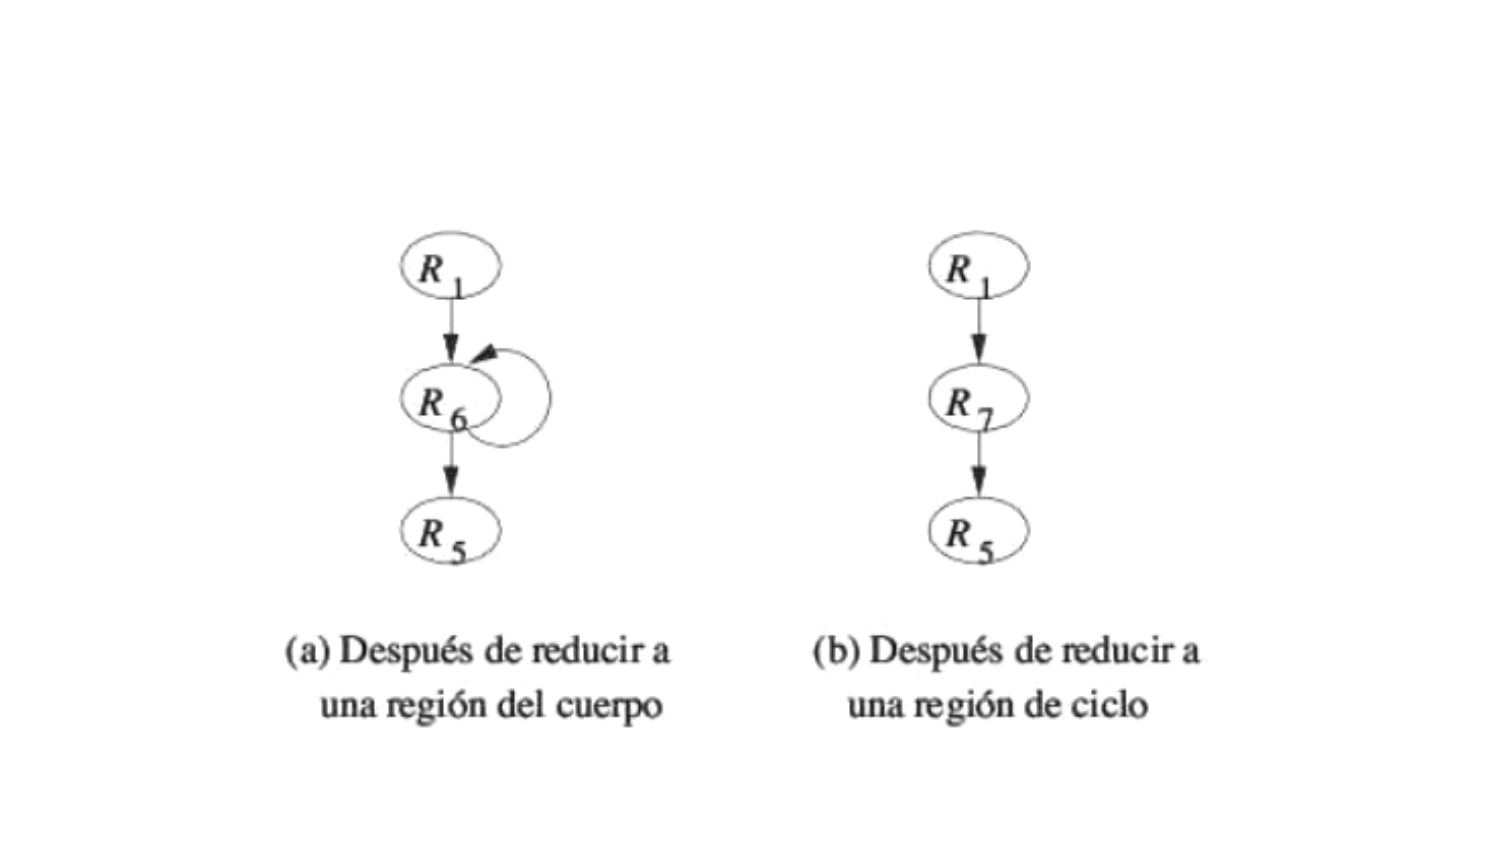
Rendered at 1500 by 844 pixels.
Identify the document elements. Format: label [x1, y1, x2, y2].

picture [255, 188, 1224, 750]
